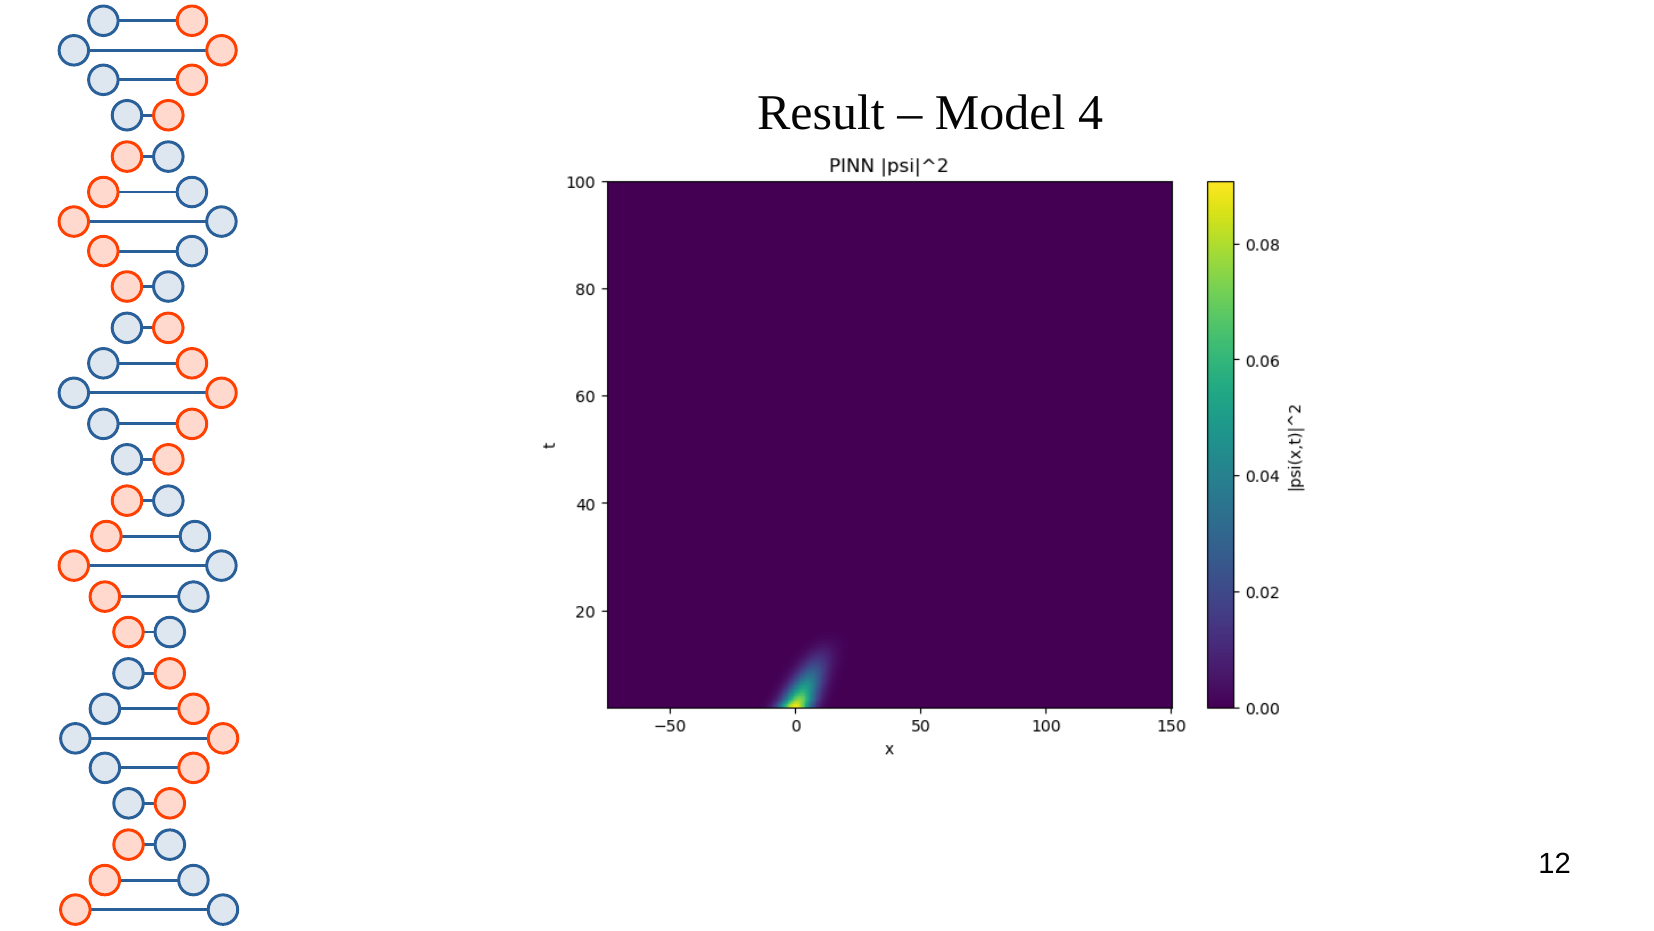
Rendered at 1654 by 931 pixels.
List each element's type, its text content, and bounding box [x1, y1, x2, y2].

title Result – Model 4 [265, 35, 1595, 189]
picture [532, 147, 1313, 768]
